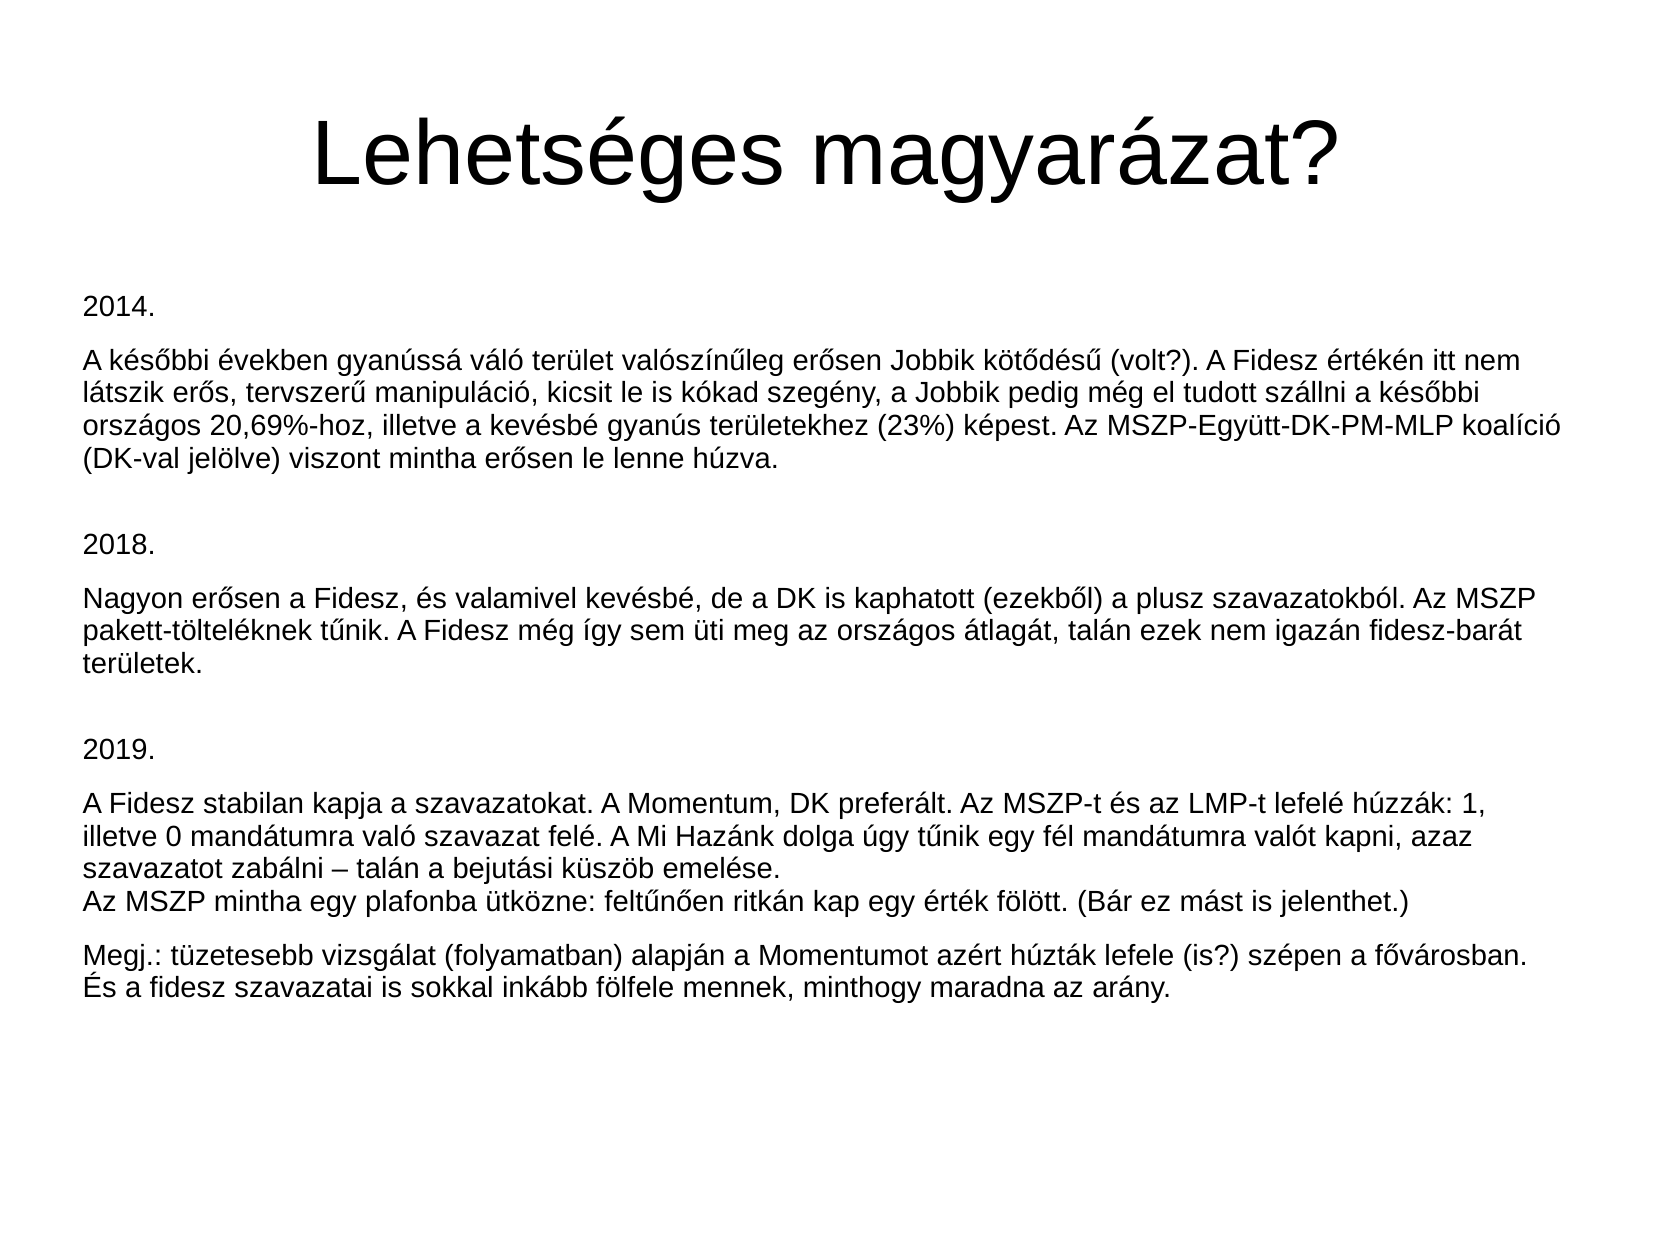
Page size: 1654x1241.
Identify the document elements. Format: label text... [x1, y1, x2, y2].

title Lehetséges magyarázat? [82, 17, 1571, 289]
list 2014. A későbbi években gyanússá váló terület valószínűleg erősen Jobbik kötődésű (volt?). A Fidesz értékén itt nem látszik erős, tervszerű manipuláció, kicsit le is kókad szegény, a Jobbik pedig még el tudott szállni a későbbi országos 20,69%-hoz, illetve a kevésbé gyanús területekhez (23%) képest. Az MSZP-Együtt-DK-PM-MLP koalíció (DK-val jelölve) viszont mintha erősen le lenne húzva. 2018. Nagyon erősen a Fidesz, és valamivel kevésbé, de a DK is kaphatott (ezekből) a plusz szavazatokból. Az MSZP pakett-tölteléknek tűnik. A Fidesz még így sem üti meg az országos átlagát, talán ezek nem igazán fidesz-barát területek. 2019. A Fidesz stabilan kapja a szavazatokat. A Momentum, DK preferált. Az MSZP-t és az LMP-t lefelé húzzák: 1, illetve 0 mandátumra való szavazat felé. A Mi Hazánk dolga úgy tűnik egy fél mandátumra valót kapni, azaz szavazatot zabálni – talán a bejutási küszöb emelése. Az MSZP mintha egy plafonba ütközne: feltűnően ritkán kap egy érték fölött. (Bár ez mást is jelenthet.) Megj.: tüzetesebb vizsgálat (folyamatban) alapján a Momentumot azért húzták lefele (is?) szépen a fővárosban. És a fidesz szavazatai is sokkal inkább fölfele mennek, minthogy maradna az arány. [82, 290, 1571, 1010]
